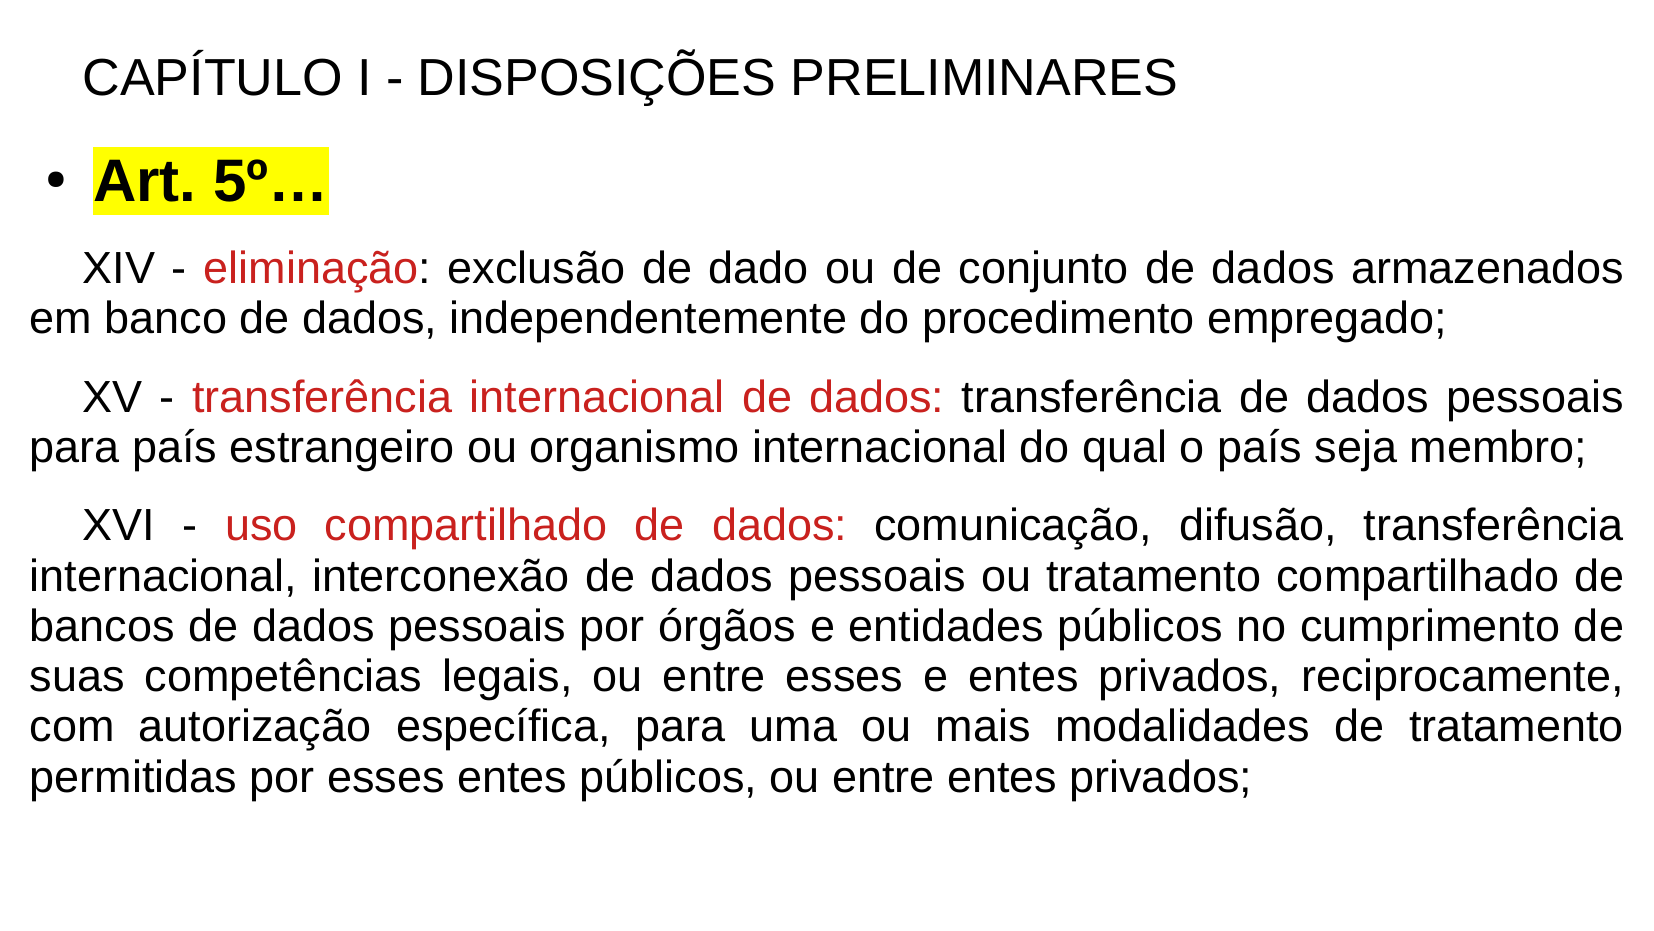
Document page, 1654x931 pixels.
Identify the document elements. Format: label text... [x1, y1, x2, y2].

list Art. 5º… XIV - eliminação: exclusão de dado ou de conjunto de dados armazenados em banco de dados, independentemente do procedimento empregado; XV - transferência internacional de dados: transferência de dados pessoais para país estrangeiro ou organismo internacional do qual o país seja membro; XVI - uso compartilhado de dados: comunicação, difusão, transferência internacional, interconexão de dados pessoais ou tratamento compartilhado de bancos de dados pessoais por órgãos e entidades públicos no cumprimento de suas competências legais, ou entre esses e entes privados, reciprocamente, com autorização específica, para uma ou mais modalidades de tratamento permitidas por esses entes públicos, ou entre entes privados; [29, 147, 1625, 886]
title CAPÍTULO I - DISPOSIÇÕES PRELIMINARES [82, 37, 1571, 119]
